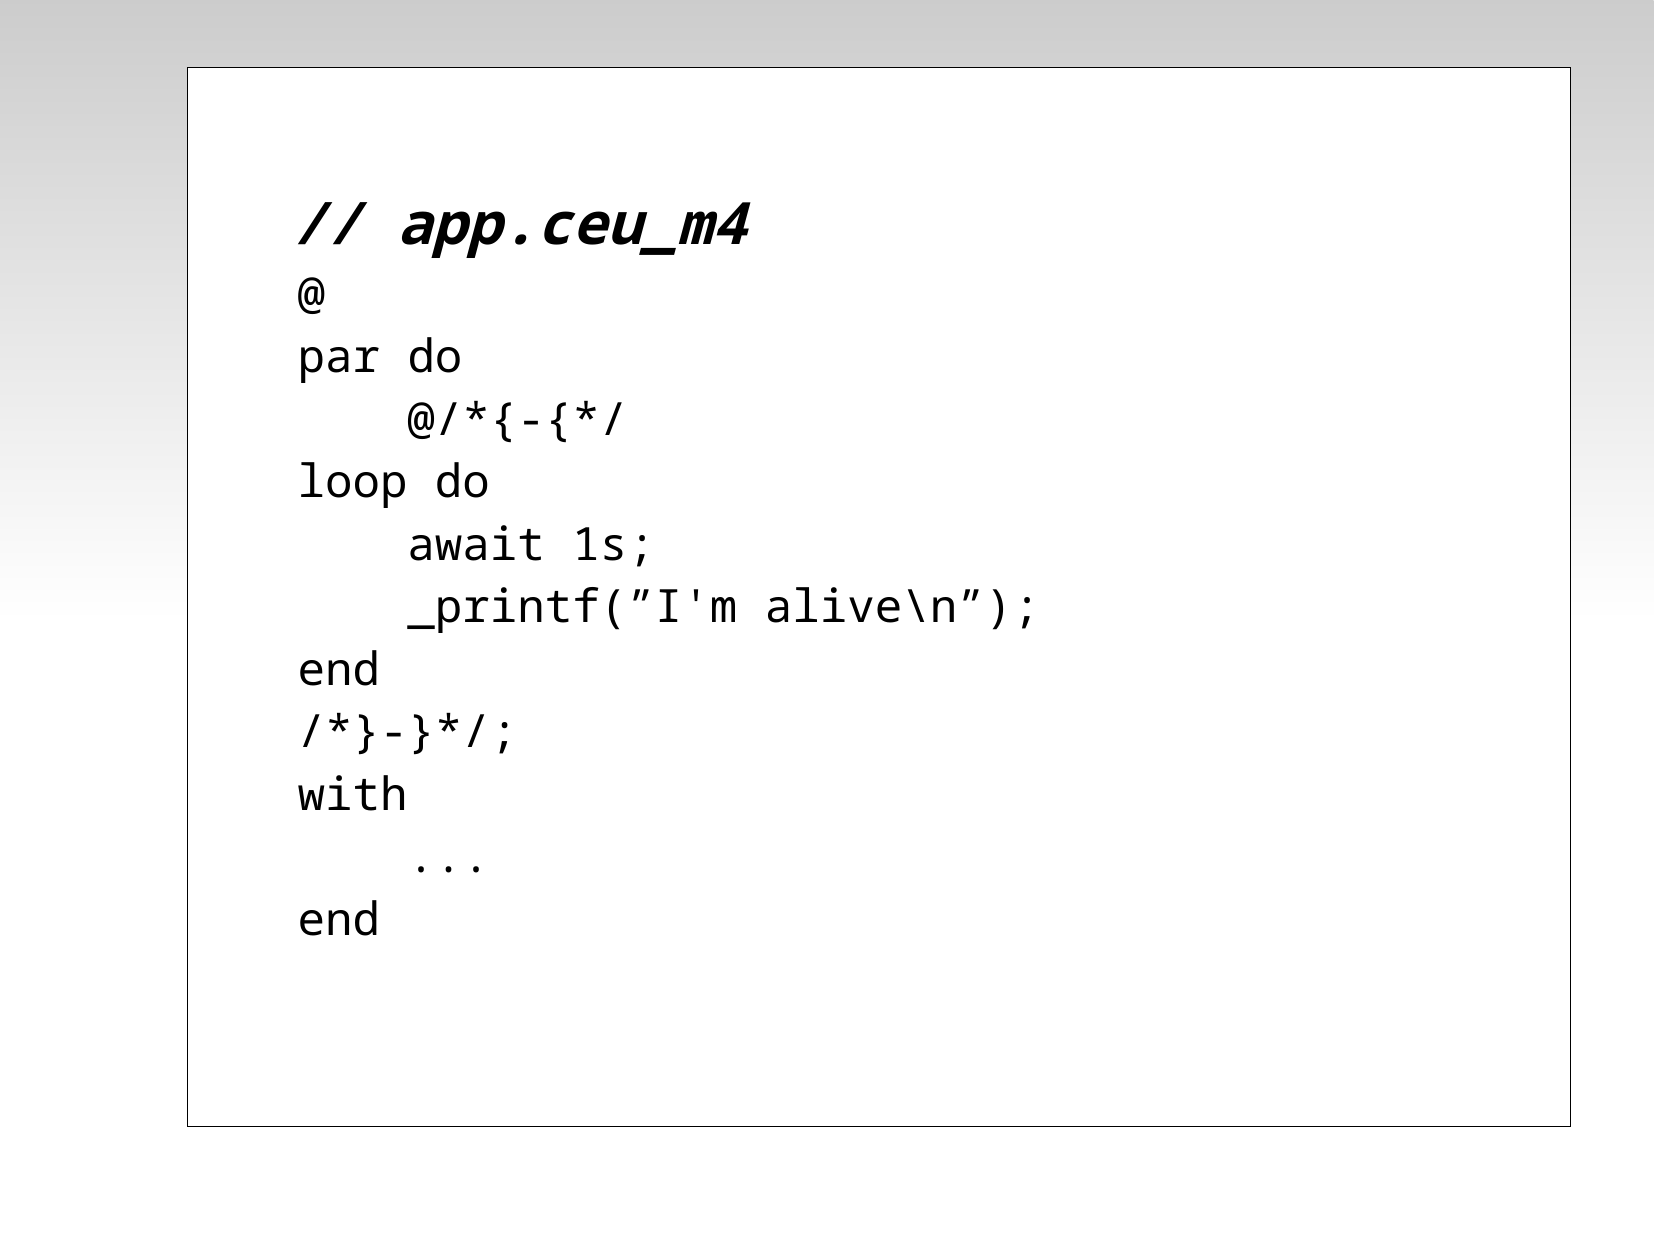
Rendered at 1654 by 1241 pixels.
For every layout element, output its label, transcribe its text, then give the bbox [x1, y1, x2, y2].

subtitle // app.ceu_m4 @ par do @/*{-{*/ loop do await 1s; _printf(”I'm alive\n”); end /*}-}*/; with ... end [187, 67, 1571, 1127]
